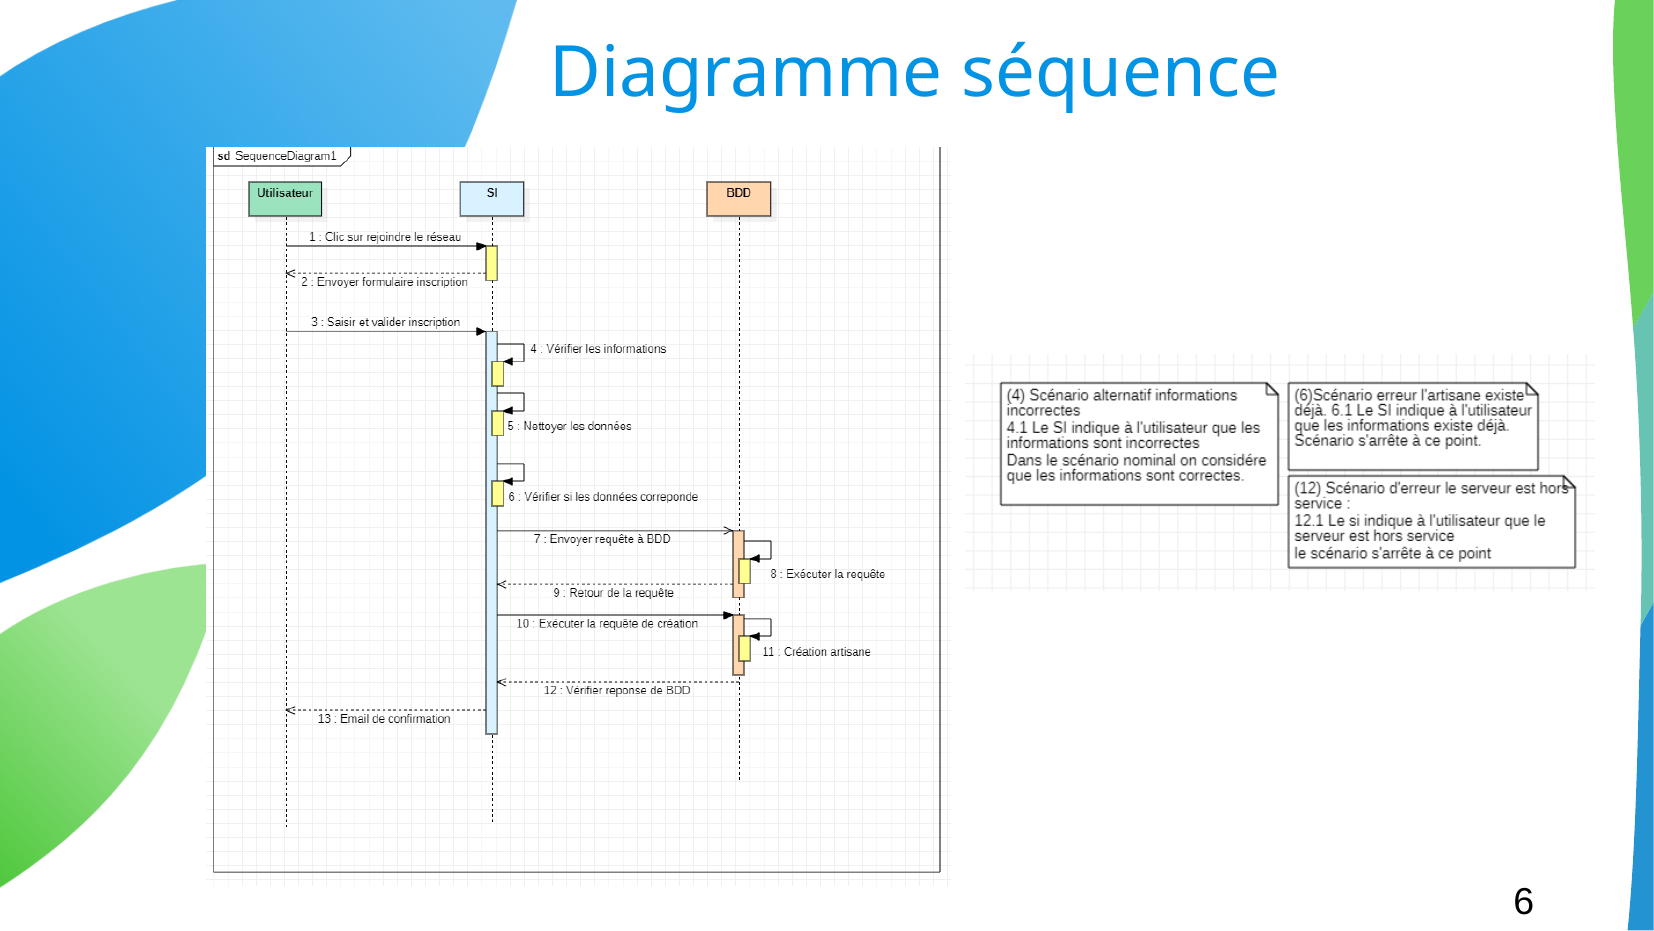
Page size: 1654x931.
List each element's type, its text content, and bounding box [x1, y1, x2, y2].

text_box <numéro> [1498, 873, 1654, 931]
text_box Diagramme séquence [88, 18, 1654, 119]
picture [965, 354, 1595, 591]
picture [0, 0, 951, 891]
